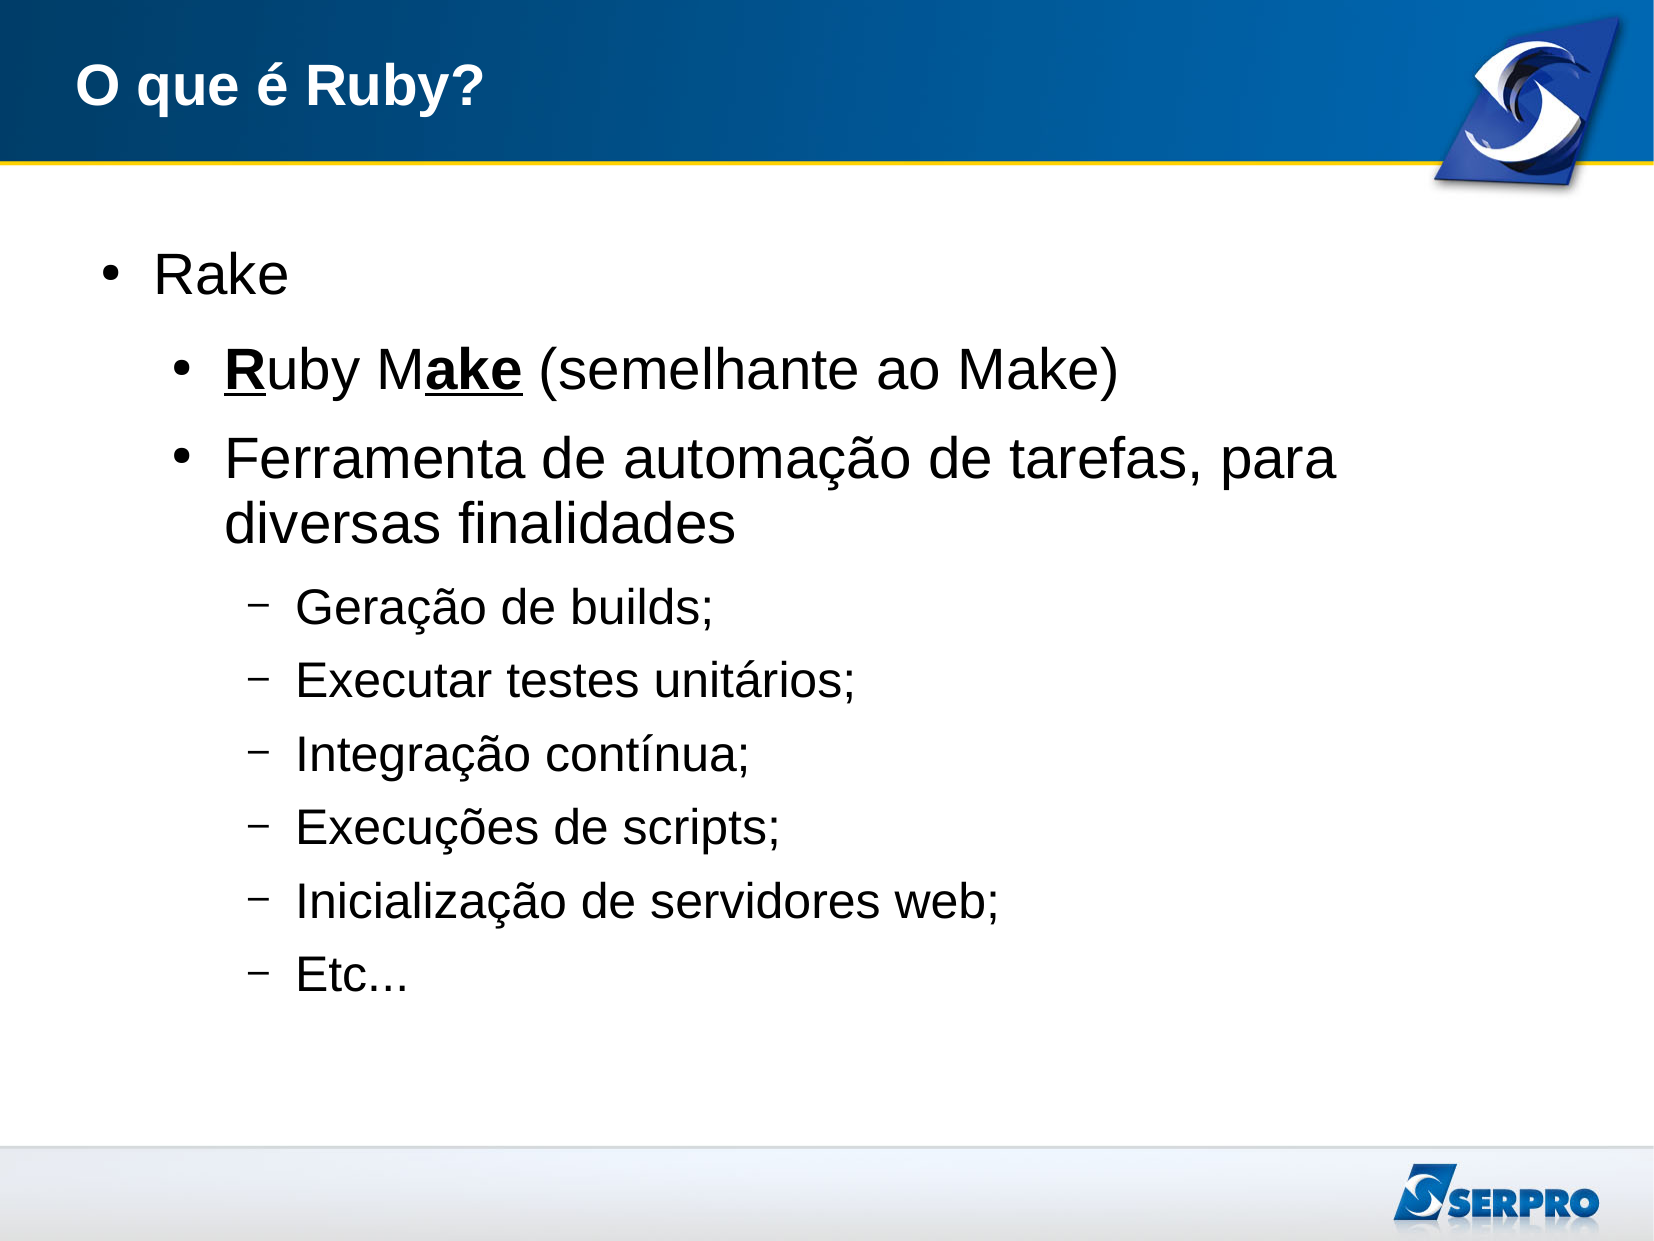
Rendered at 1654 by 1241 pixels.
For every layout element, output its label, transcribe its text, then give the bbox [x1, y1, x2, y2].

title O que é Ruby? [75, 41, 1434, 130]
list Rake Ruby Make (semelhante ao Make) Ferramenta de automação de tarefas, para diversas finalidades Geração de builds; Executar testes unitários; Integração contínua; Execuções de scripts; Inicialização de servidores web; Etc... [82, 242, 1571, 1111]
picture [0, 0, 1654, 1241]
